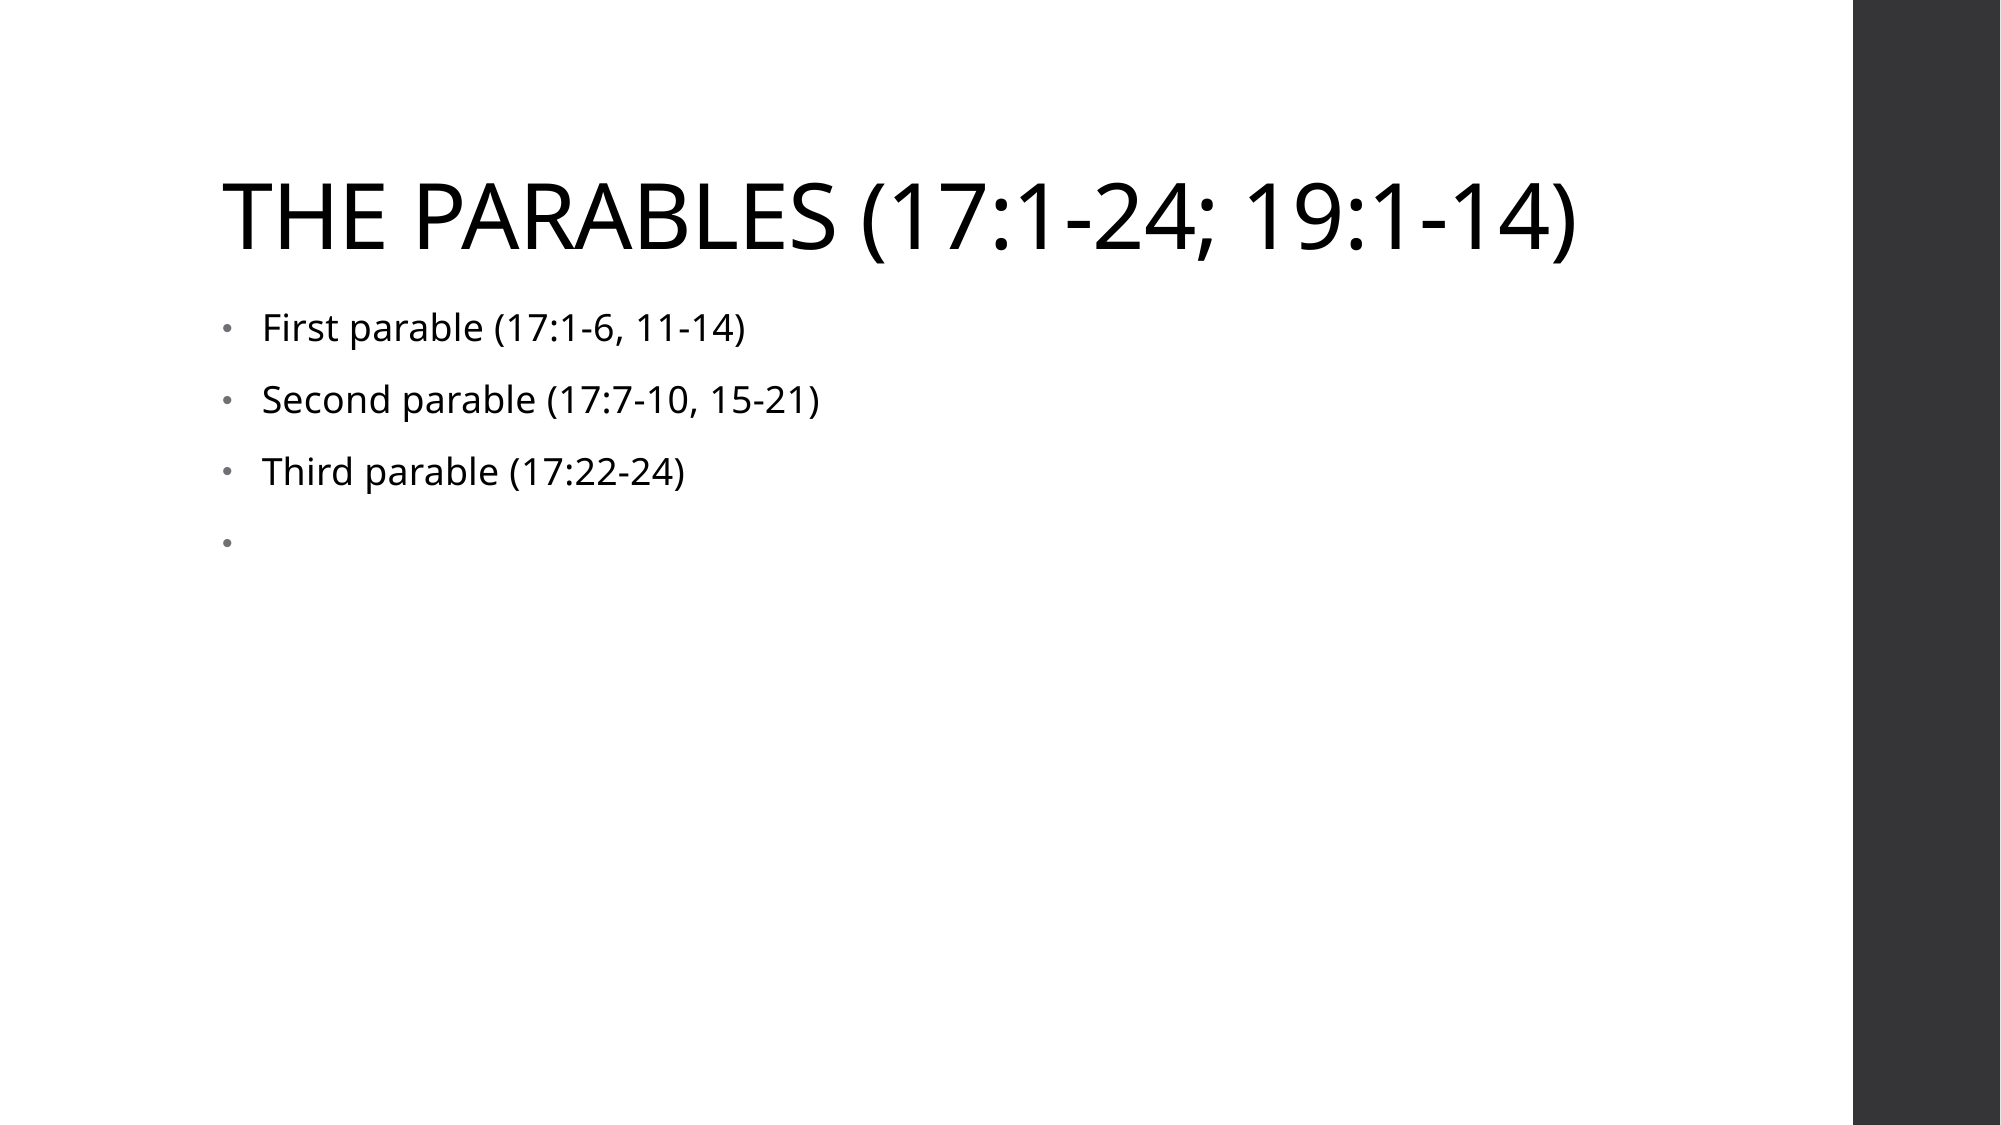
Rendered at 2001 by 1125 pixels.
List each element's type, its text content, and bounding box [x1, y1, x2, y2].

list First parable (17:1-6, 11-14) Second parable (17:7-10, 15-21) Third parable (17:22-24) [206, 299, 1617, 1014]
title THE PARABLES (17:1-24; 19:1-14) [206, 60, 1797, 278]
